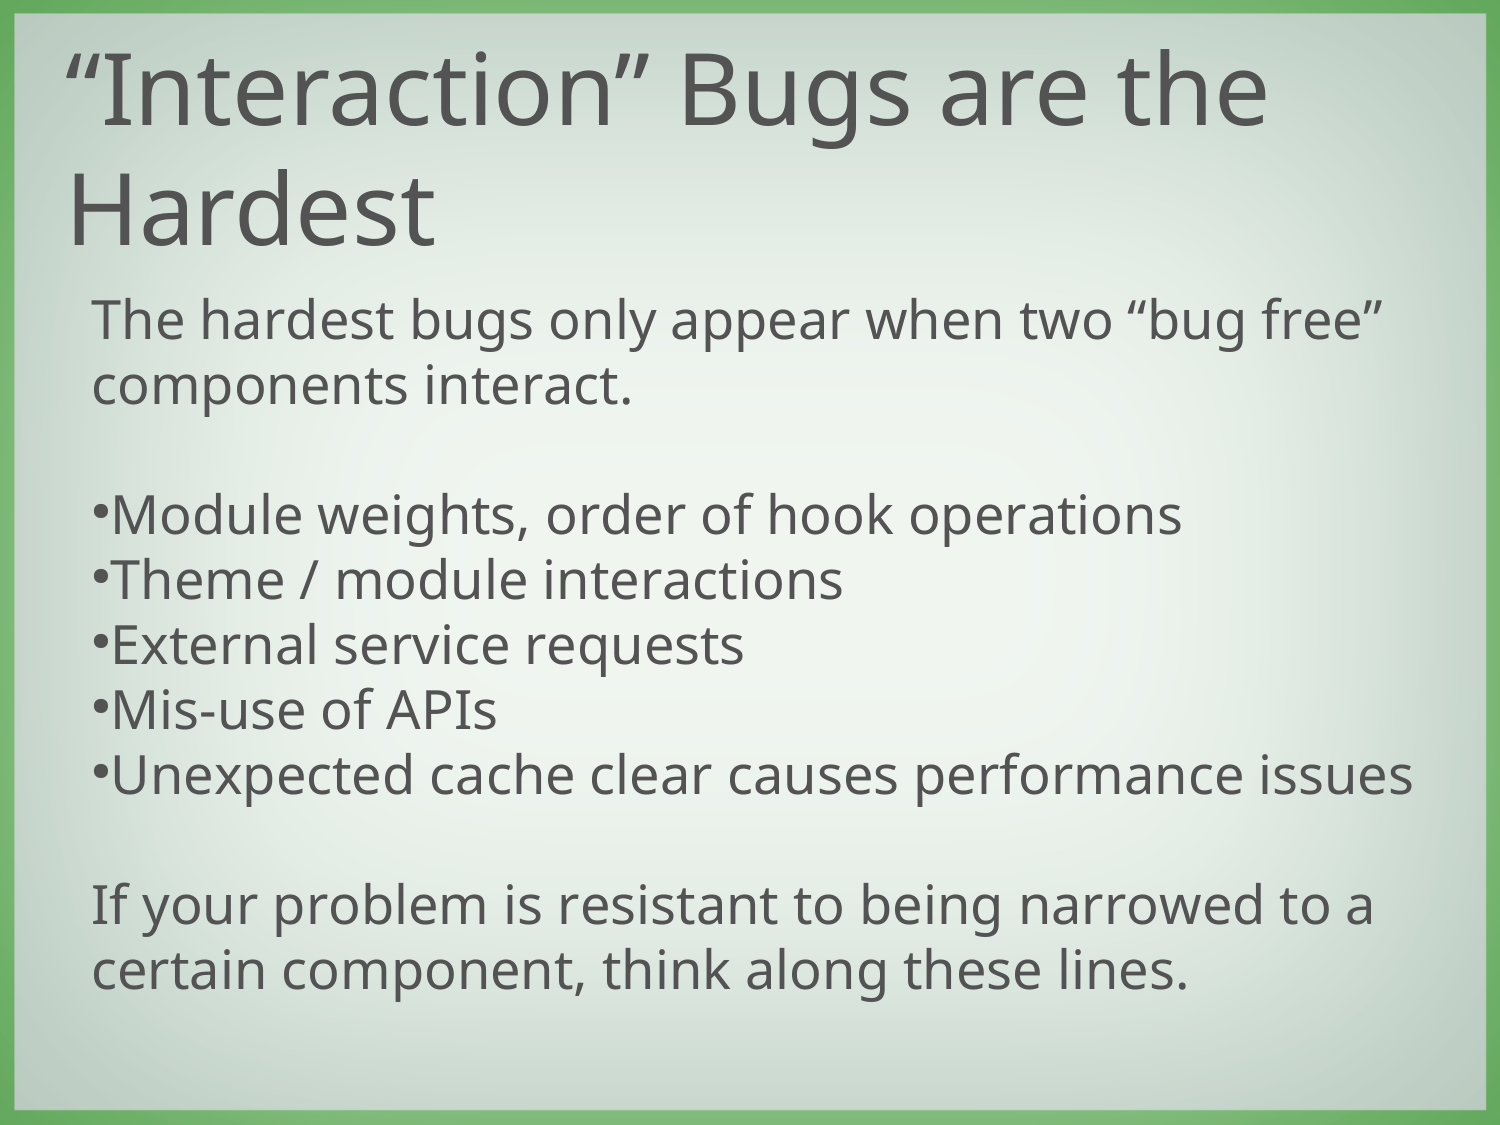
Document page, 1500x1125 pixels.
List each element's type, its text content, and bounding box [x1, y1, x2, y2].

text_box [60, 304, 1428, 1086]
picture [0, 0, 1500, 1125]
text_box The hardest bugs only appear when two “bug free” components interact. Module weights, order of hook operations Theme / module interactions External service requests Mis-use of APIs Unexpected cache clear causes performance issues If your problem is resistant to being narrowed to a certain component, think along these lines. [76, 278, 1462, 1073]
title “Interaction” Bugs are the Hardest [50, 18, 1457, 274]
list [33, 195, 1440, 1001]
